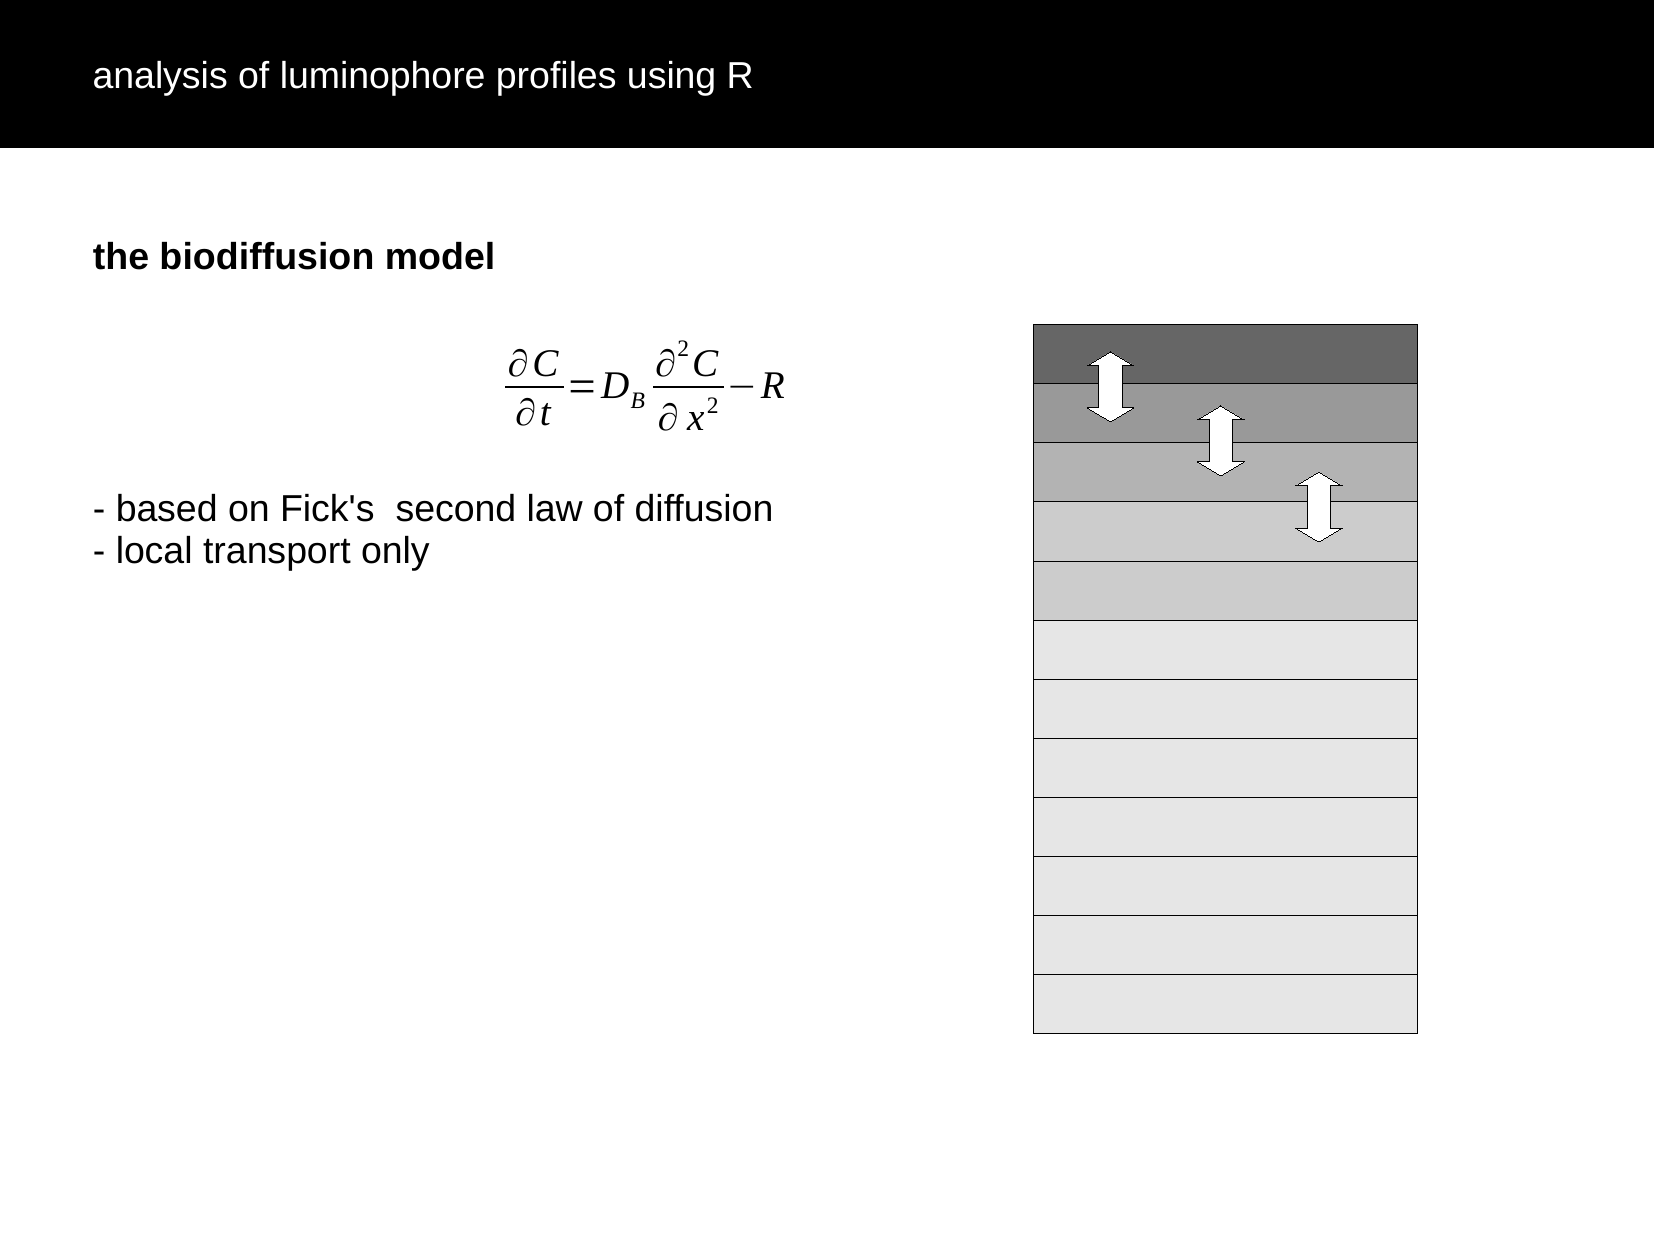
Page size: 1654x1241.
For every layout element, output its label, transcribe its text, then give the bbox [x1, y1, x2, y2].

text_box the biodiffusion model - based on Fick's second law of diffusion - local transport only [78, 228, 788, 623]
text_box analysis of luminophore profiles using R [77, 46, 769, 104]
text_box [0, 0, 1654, 148]
text_box [1033, 324, 1418, 1034]
chart [492, 334, 794, 442]
